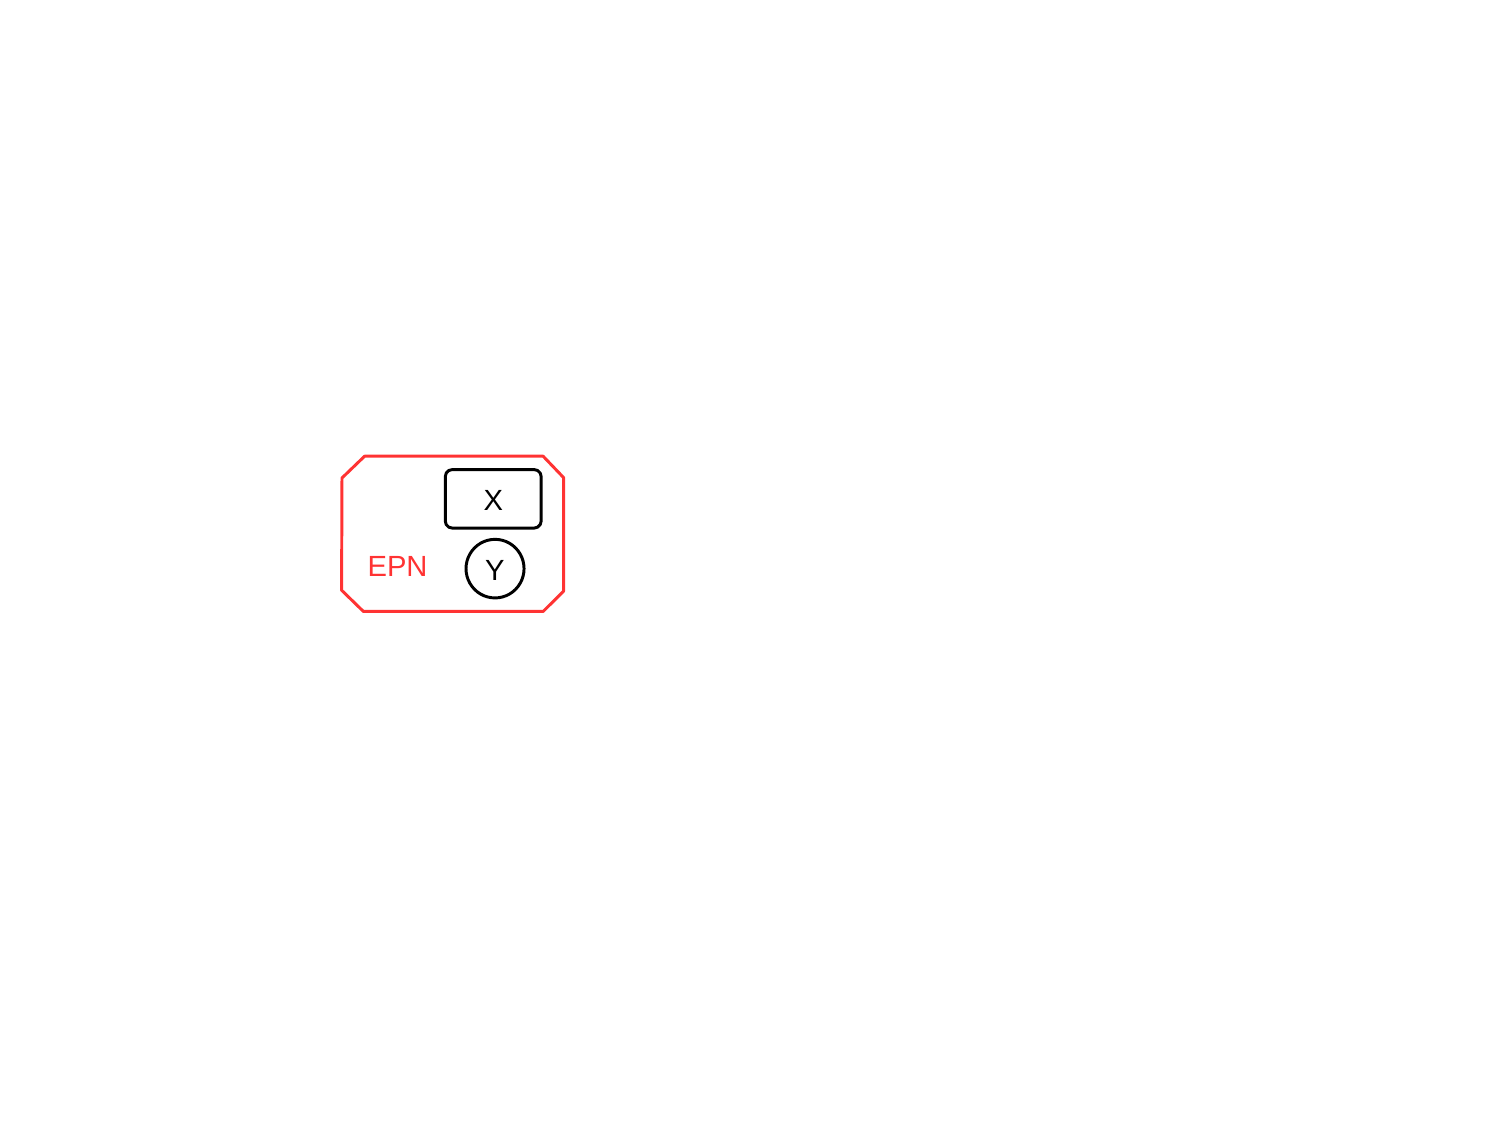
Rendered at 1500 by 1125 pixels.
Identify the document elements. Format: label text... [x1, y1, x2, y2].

text_box EPN [352, 540, 443, 590]
text_box X [445, 469, 542, 529]
text_box Y [466, 539, 525, 598]
